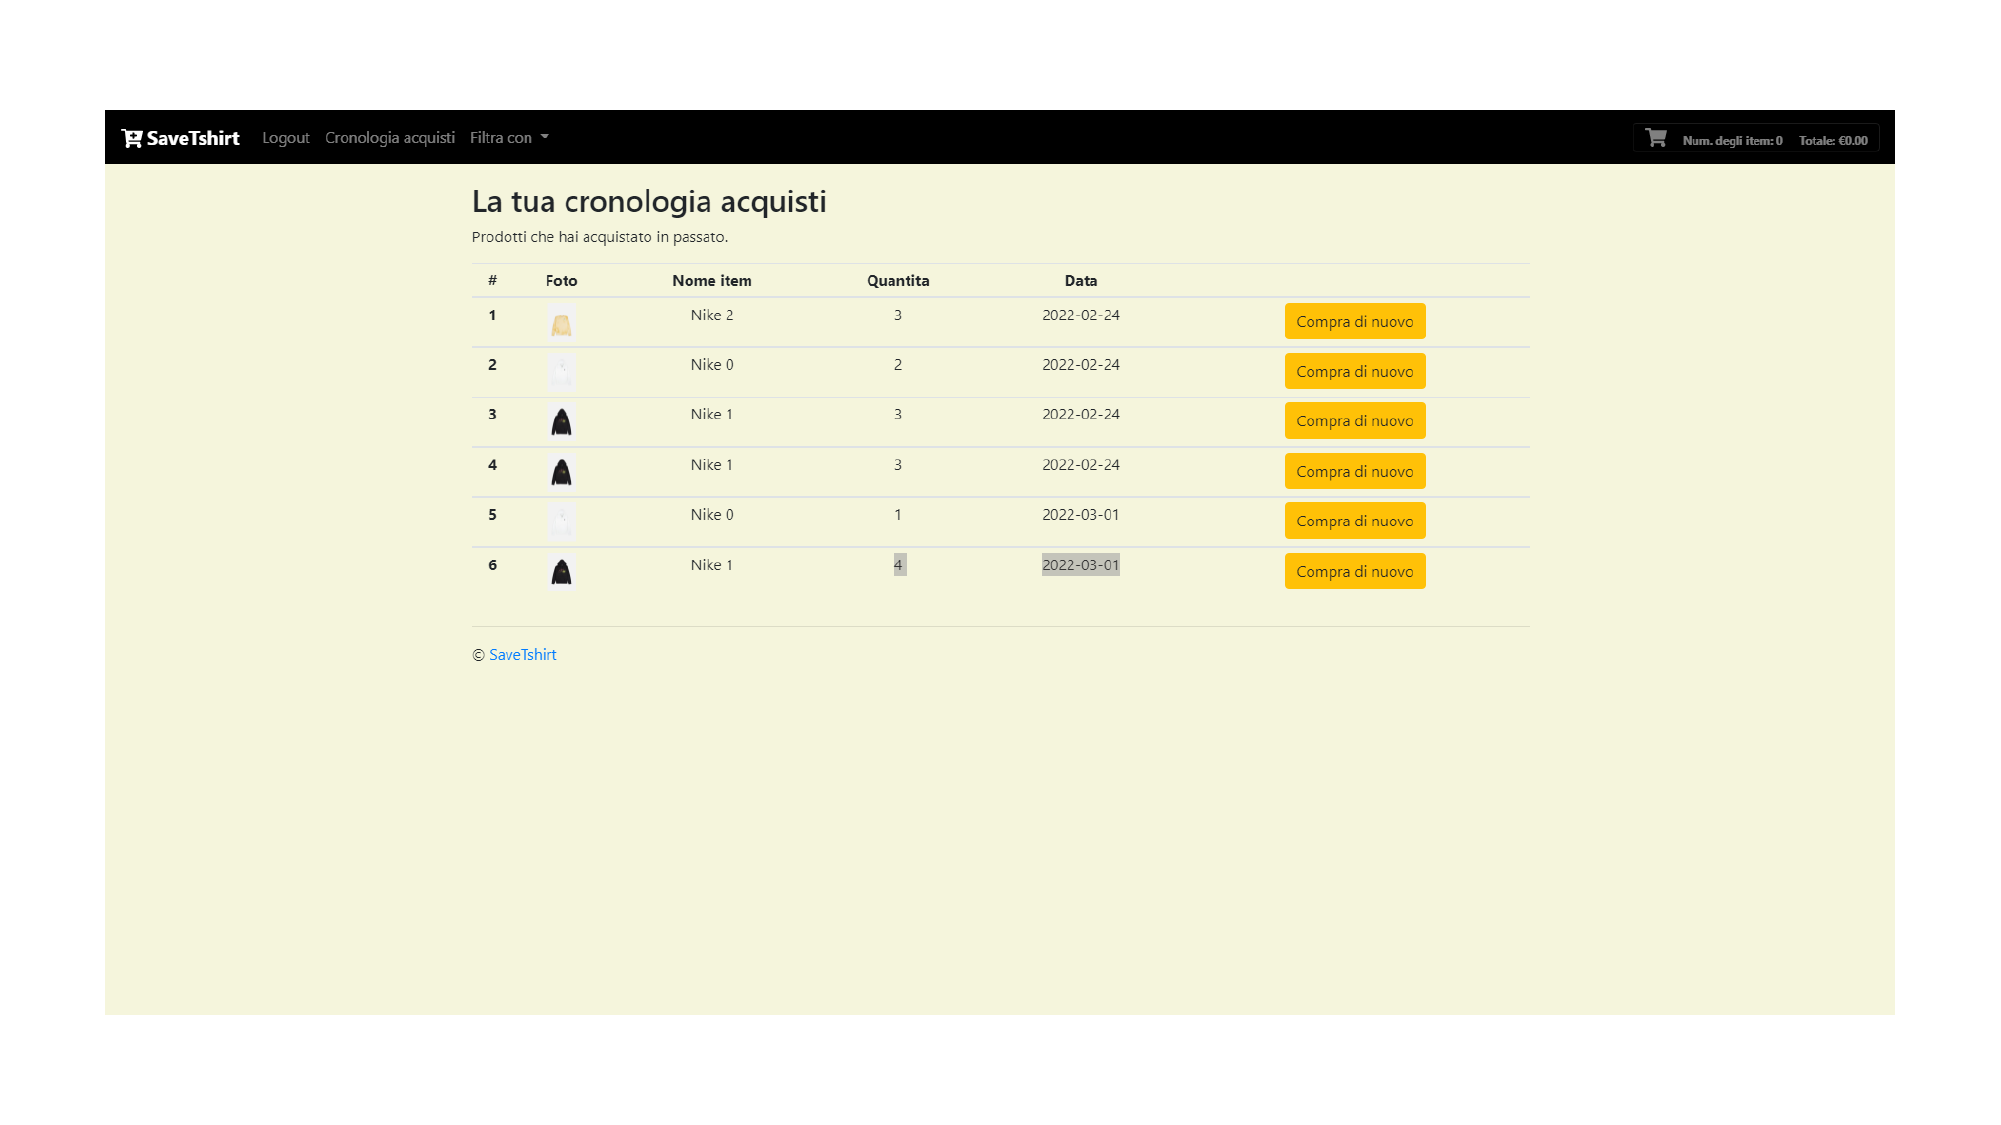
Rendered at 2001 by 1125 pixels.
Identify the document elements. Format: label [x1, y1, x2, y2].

picture [105, 110, 1895, 1015]
